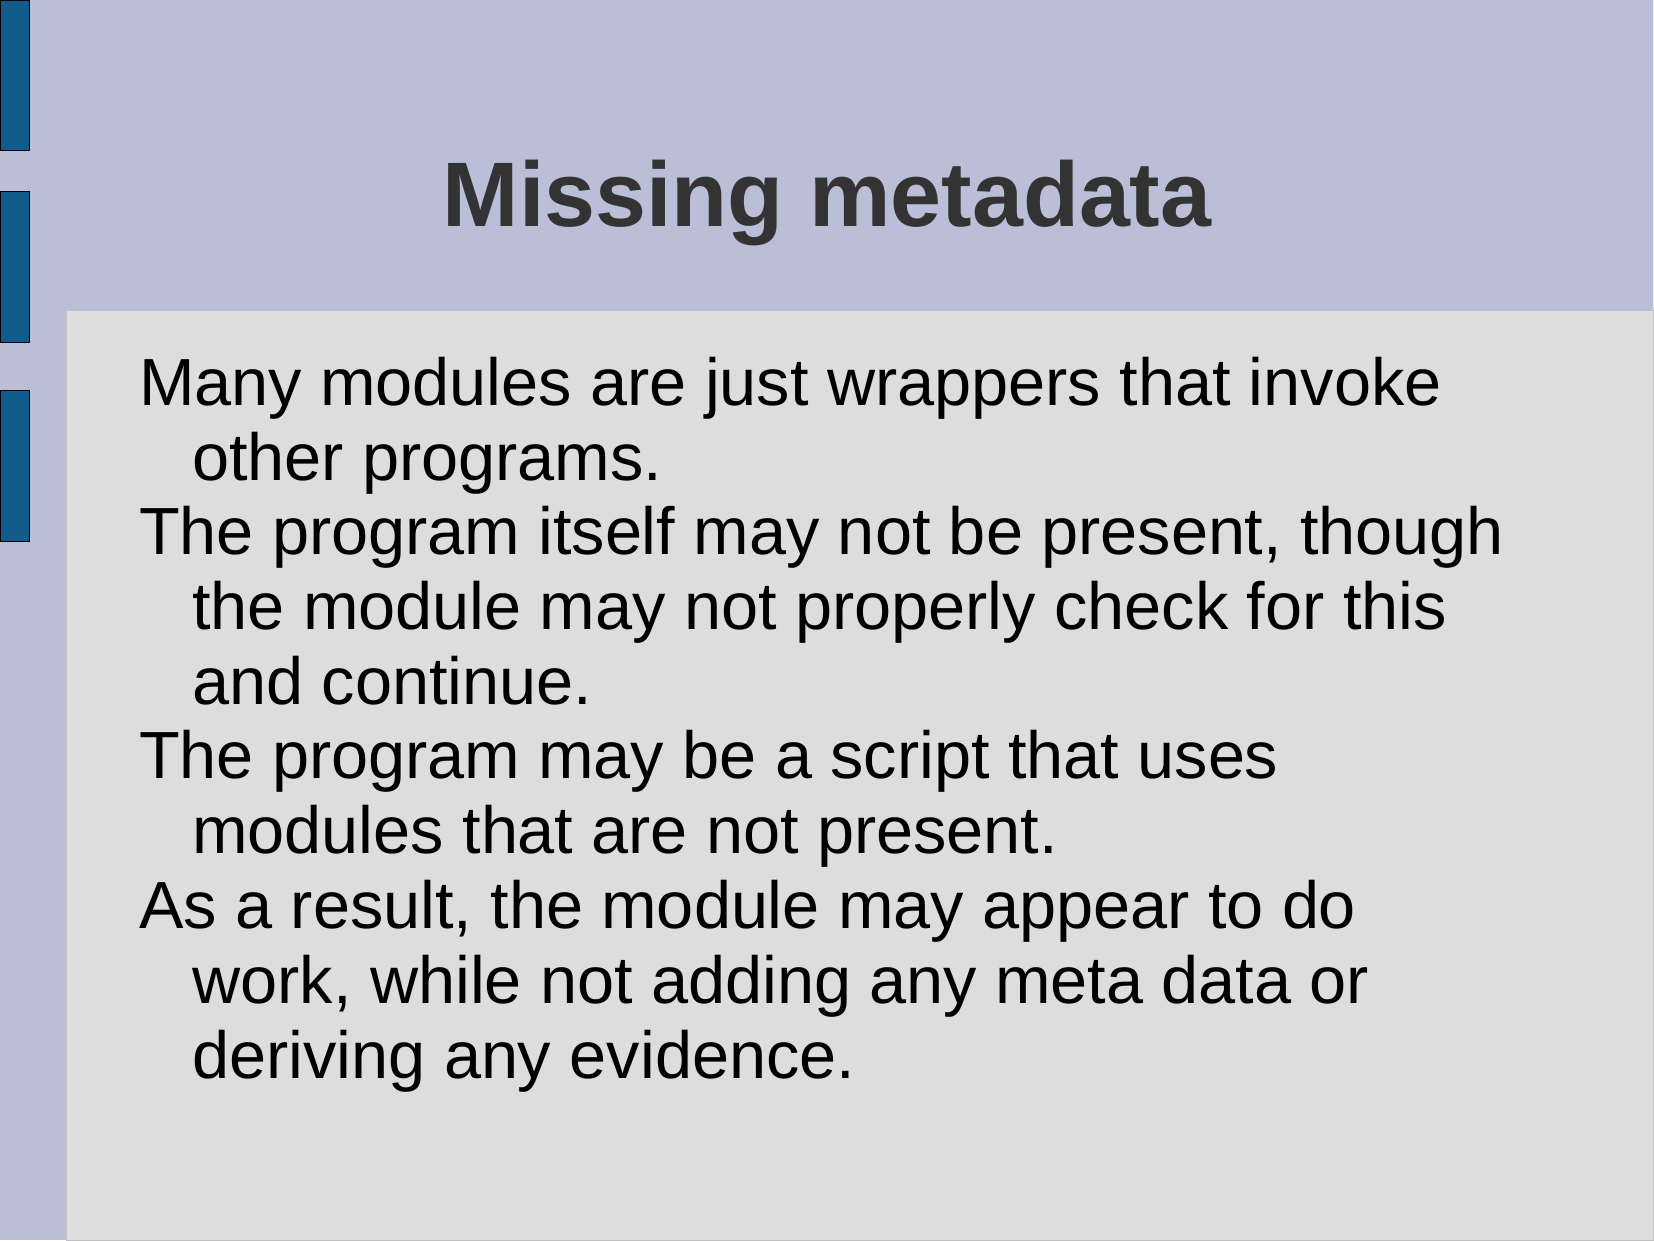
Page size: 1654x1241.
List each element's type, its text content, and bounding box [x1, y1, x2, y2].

title Missing metadata [121, 91, 1534, 299]
list Many modules are just wrappers that invoke other programs. The program itself may not be present, though the module may not properly check for this and continue. The program may be a script that uses modules that are not present. As a result, the module may appear to do work, while not adding any meta data or deriving any evidence. [121, 344, 1534, 1127]
